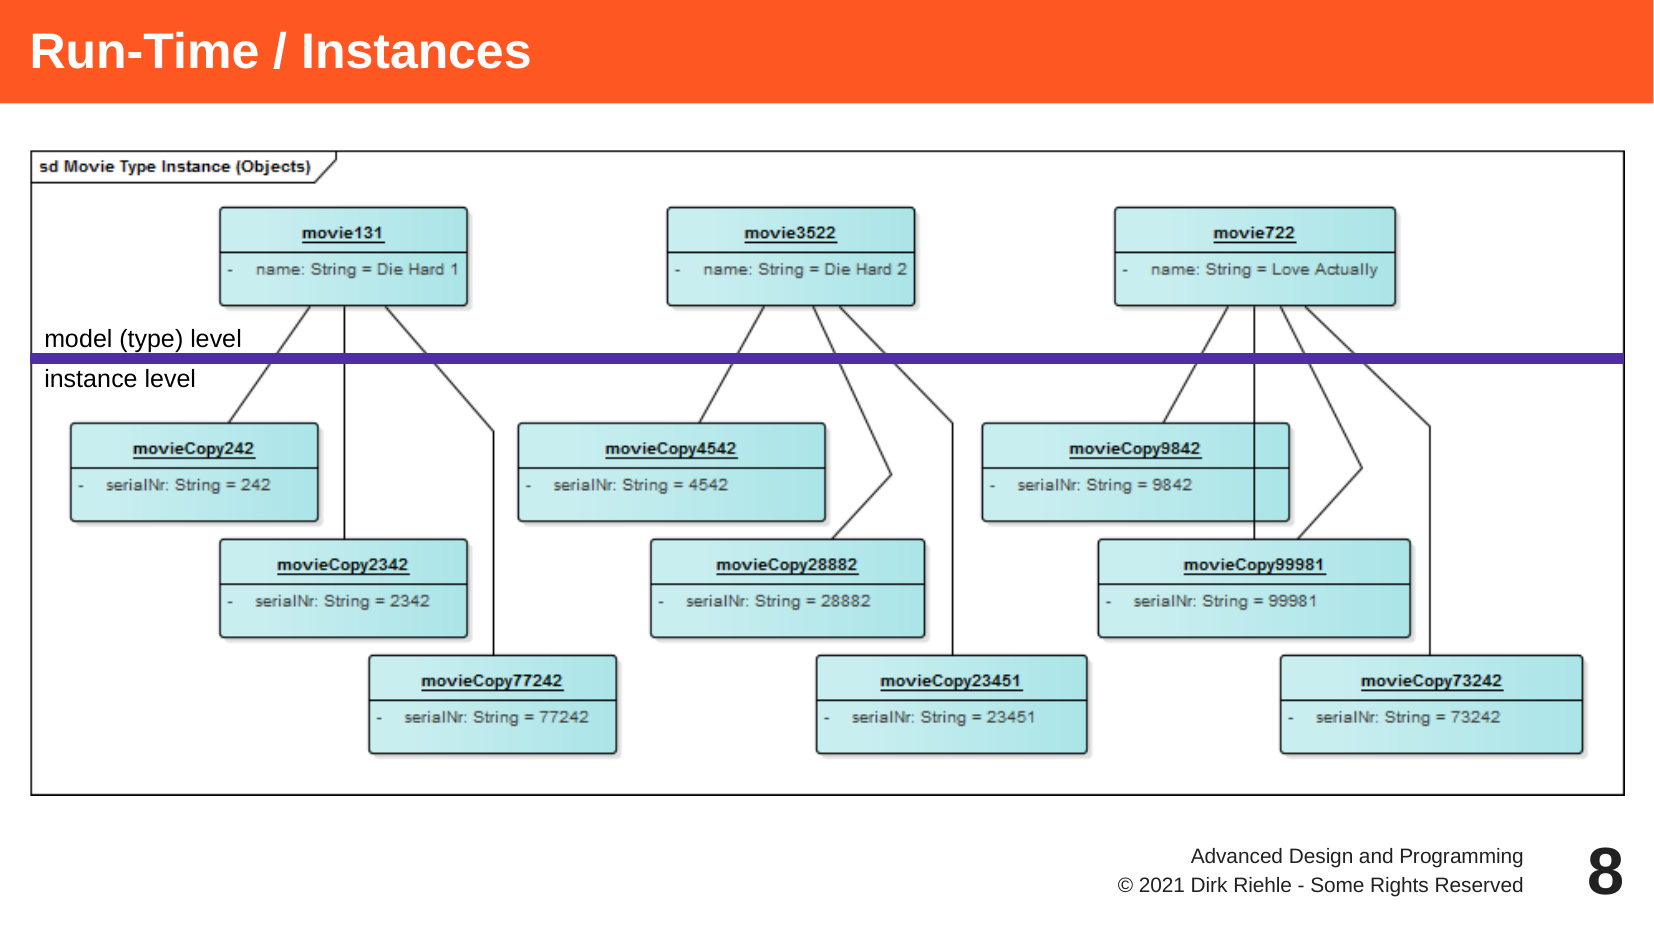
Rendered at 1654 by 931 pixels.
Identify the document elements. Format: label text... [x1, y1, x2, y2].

picture [29, 132, 1625, 812]
title Run-Time / Instances [0, 0, 1654, 104]
